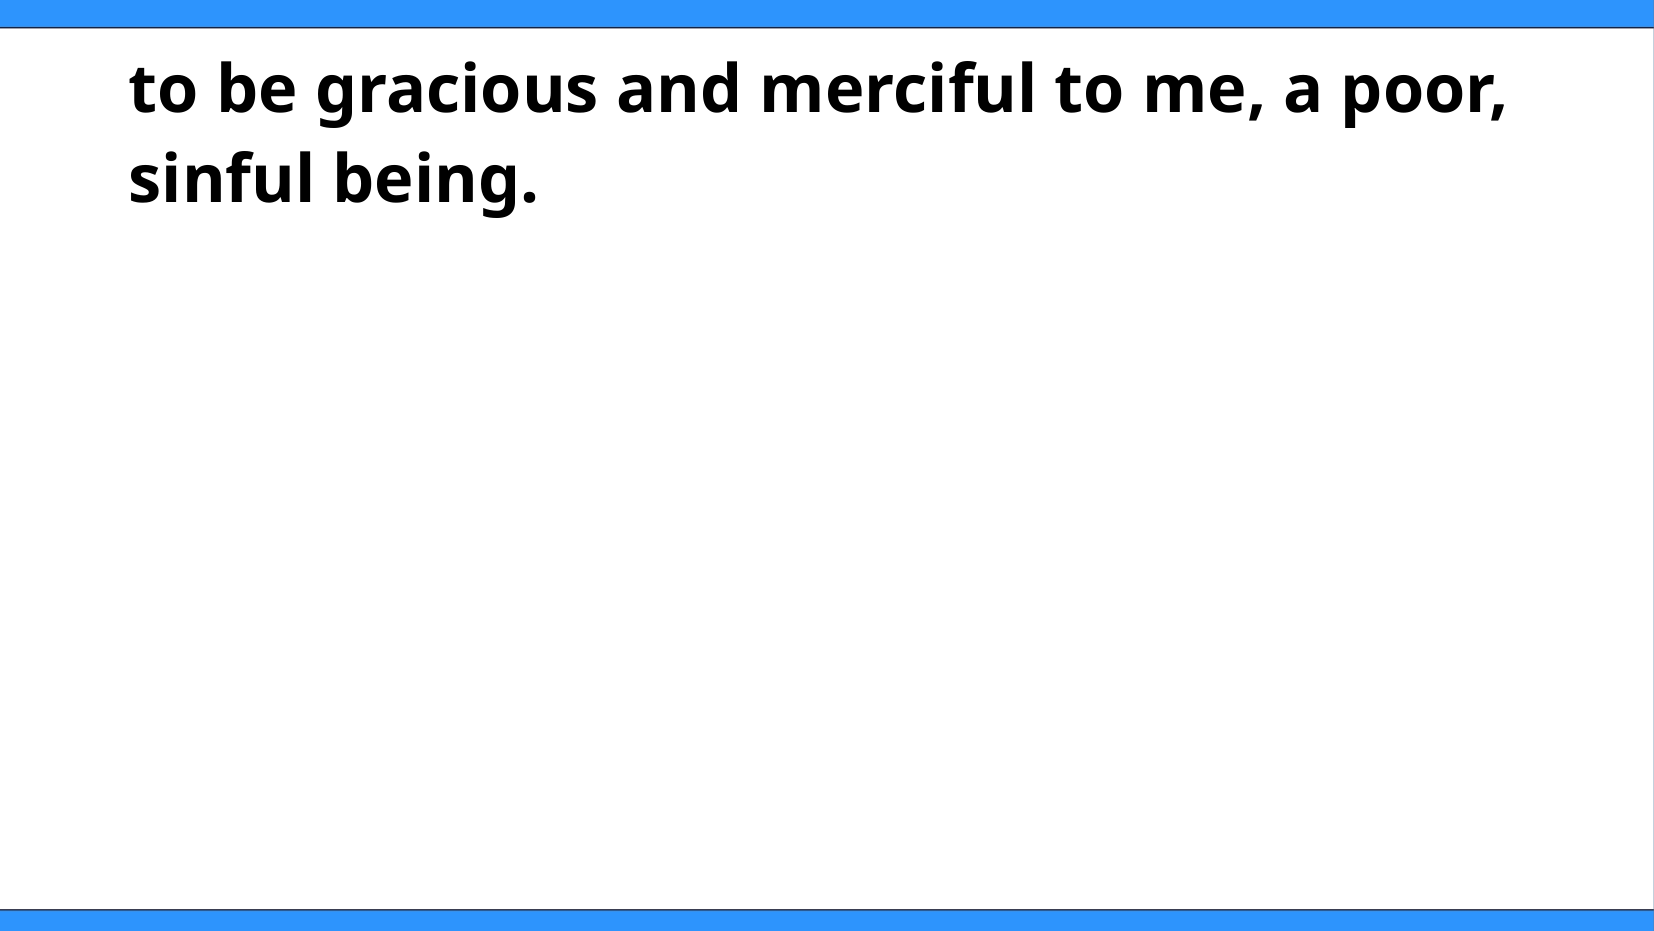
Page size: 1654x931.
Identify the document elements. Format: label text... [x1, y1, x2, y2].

picture [0, 0, 1654, 931]
text_box to be gracious and merciful to me, a poor, sinful being. [45, 33, 1606, 359]
